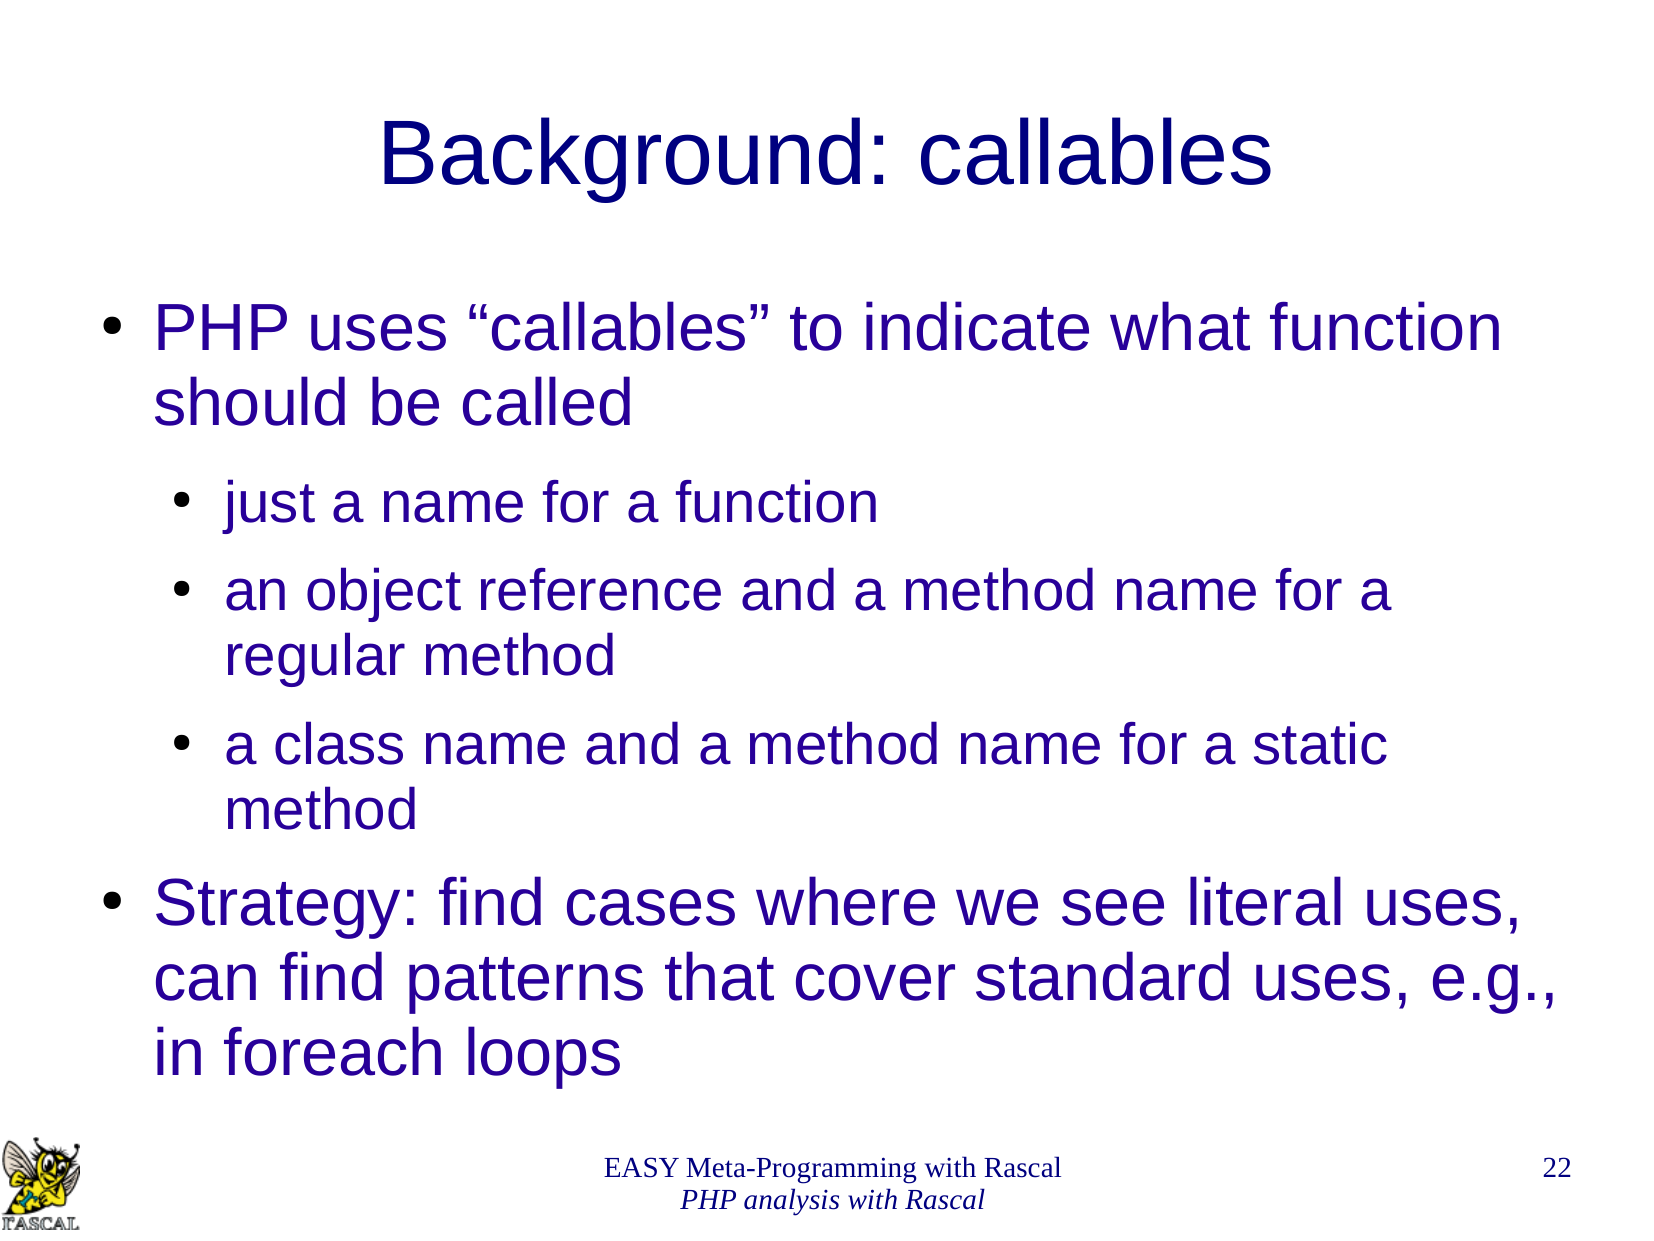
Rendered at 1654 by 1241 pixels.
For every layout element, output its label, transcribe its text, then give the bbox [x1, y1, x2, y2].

picture [1, 1137, 80, 1230]
title Background: callables [82, 49, 1571, 257]
list PHP uses “callables” to indicate what function should be called just a name for a function an object reference and a method name for a regular method a class name and a method name for a static method Strategy: find cases where we see literal uses, can find patterns that cover standard uses, e.g., in foreach loops [82, 290, 1571, 1010]
